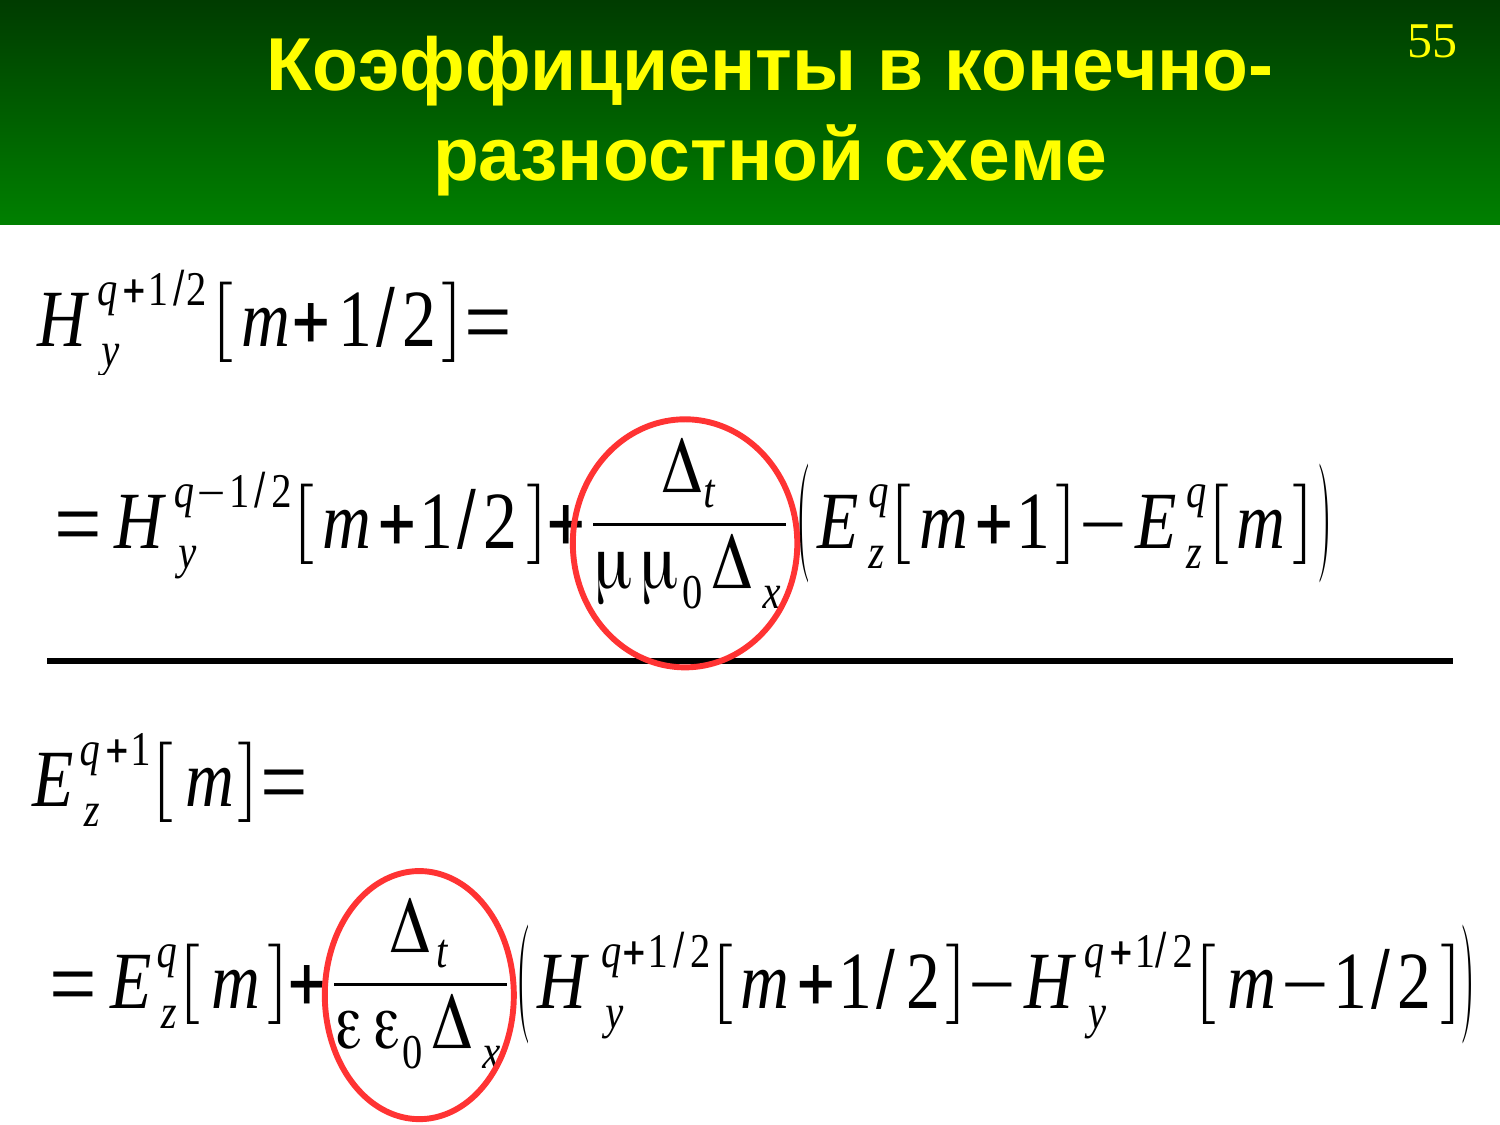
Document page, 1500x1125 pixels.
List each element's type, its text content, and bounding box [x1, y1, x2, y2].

chart [741, 431, 1347, 621]
chart [576, 431, 794, 621]
chart [477, 891, 1492, 1081]
title Коэффициенты в конечно-разностной схеме [100, 7, 1441, 204]
chart [16, 259, 534, 375]
chart [328, 891, 510, 1081]
chart [11, 719, 329, 835]
chart [34, 431, 629, 621]
chart [29, 891, 362, 1081]
